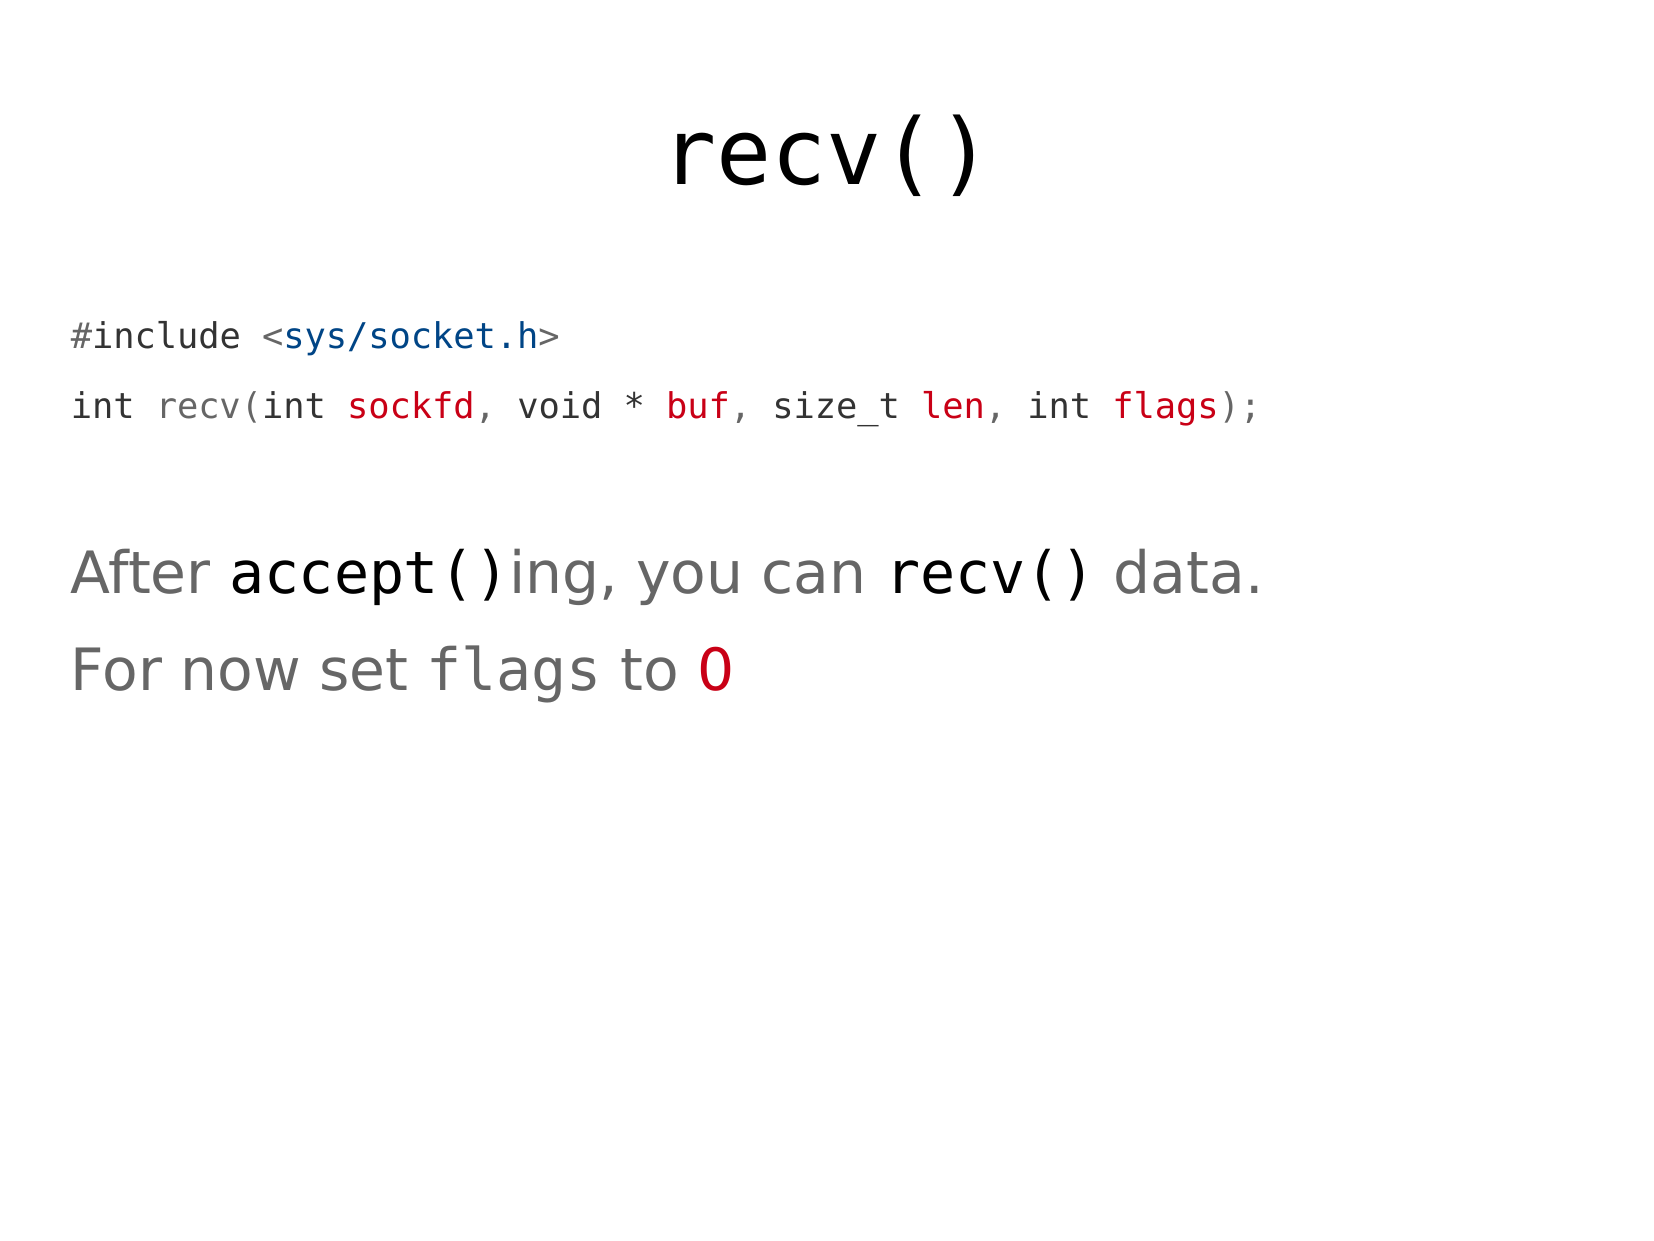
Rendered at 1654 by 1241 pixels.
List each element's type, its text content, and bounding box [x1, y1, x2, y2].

title recv() [82, 49, 1571, 257]
list #include <sys/socket.h> int recv(int sockfd, void * buf, size_t len, int flags); After accept()ing, you can recv() data. For now set flags to 0 [0, 315, 1651, 1126]
